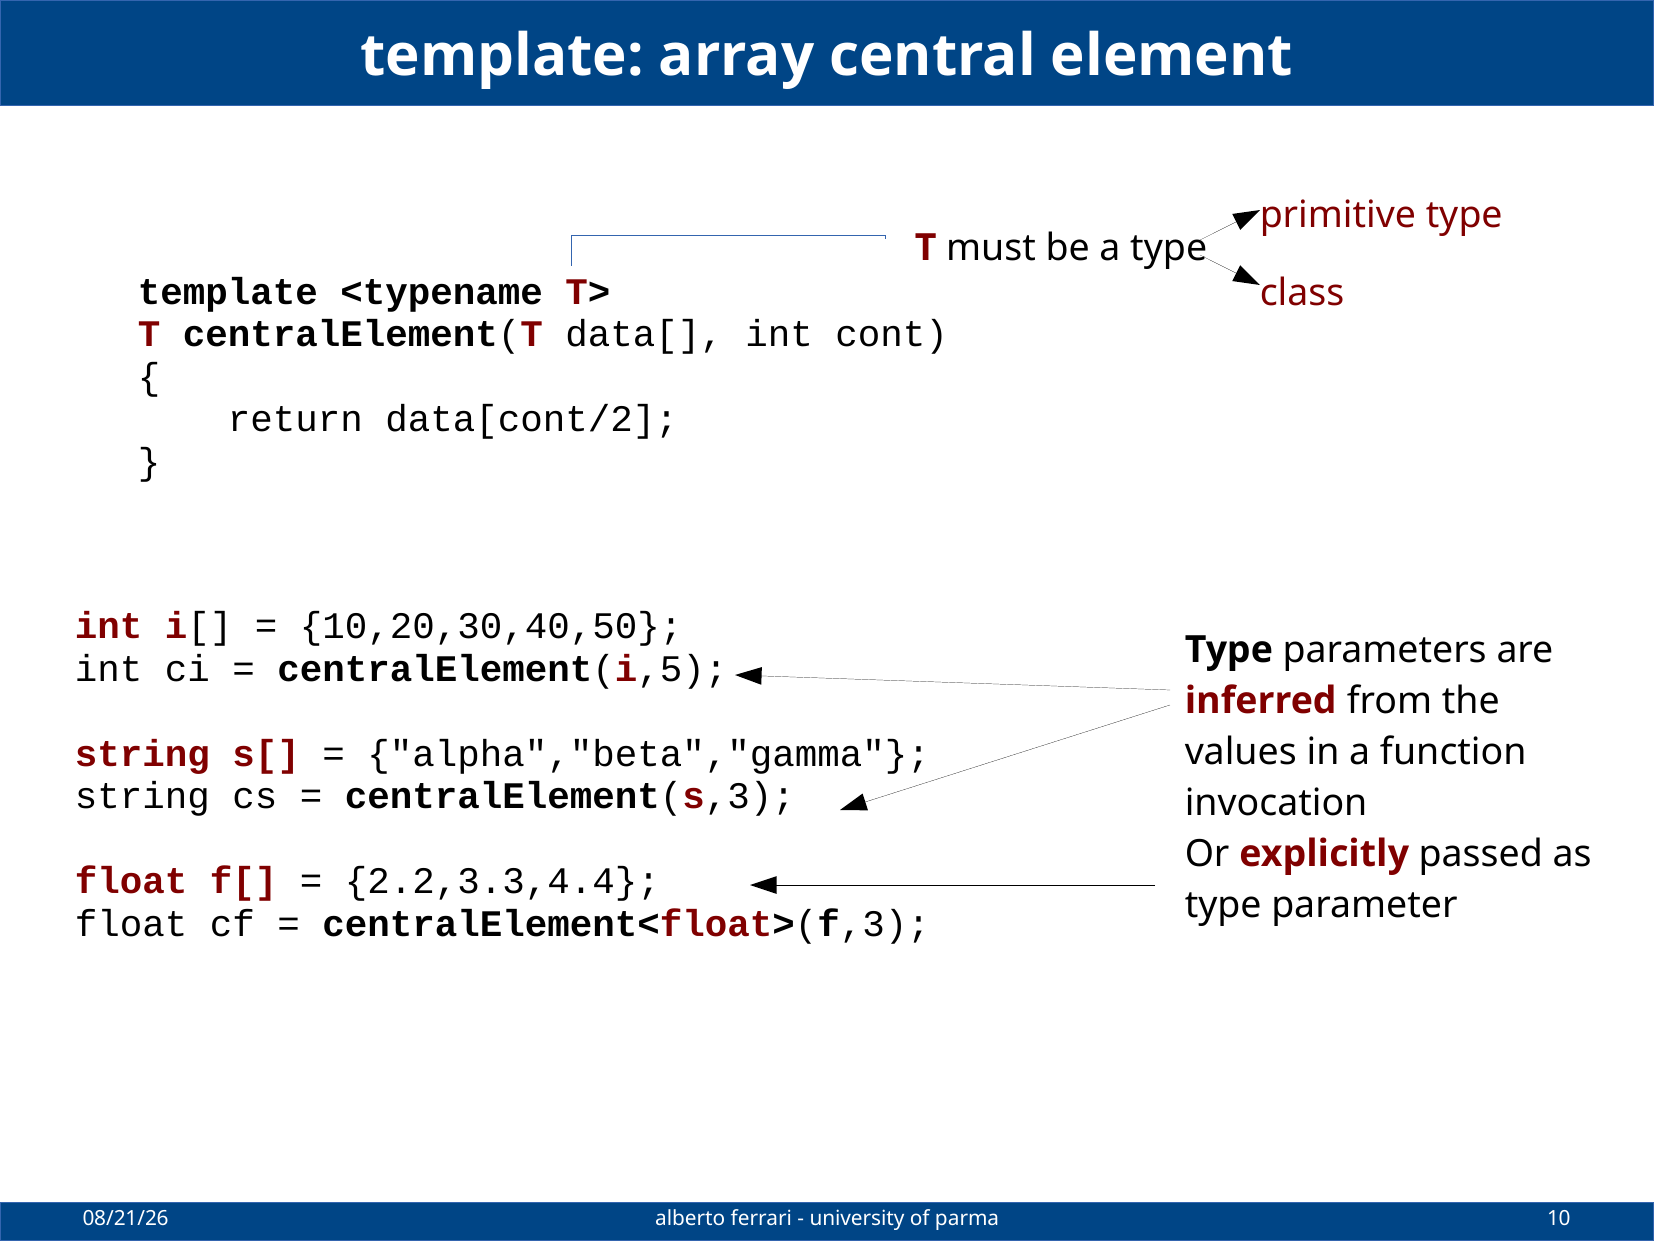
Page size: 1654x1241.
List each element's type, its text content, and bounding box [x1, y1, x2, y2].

text_box primitive type [1245, 180, 1531, 285]
text_box template <typename T> T centralElement(T data[], int cont) { return data[cont/2]; } [123, 265, 1021, 530]
title template: array central element [0, 0, 1654, 106]
text_box class [1245, 258, 1381, 329]
text_box int i[] = {10,20,30,40,50}; int ci = centralElement(i,5); string s[] = {"alpha","beta","gamma"}; string cs = centralElement(s,3); float f[] = {2.2,3.3,4.4}; float cf = centralElement<float>(f,3); [60, 600, 1246, 1036]
text_box Type parameters are inferred from the values in a function invocation Or explicitly passed as type parameter [1170, 615, 1621, 970]
text_box T must be a type [900, 213, 1231, 287]
